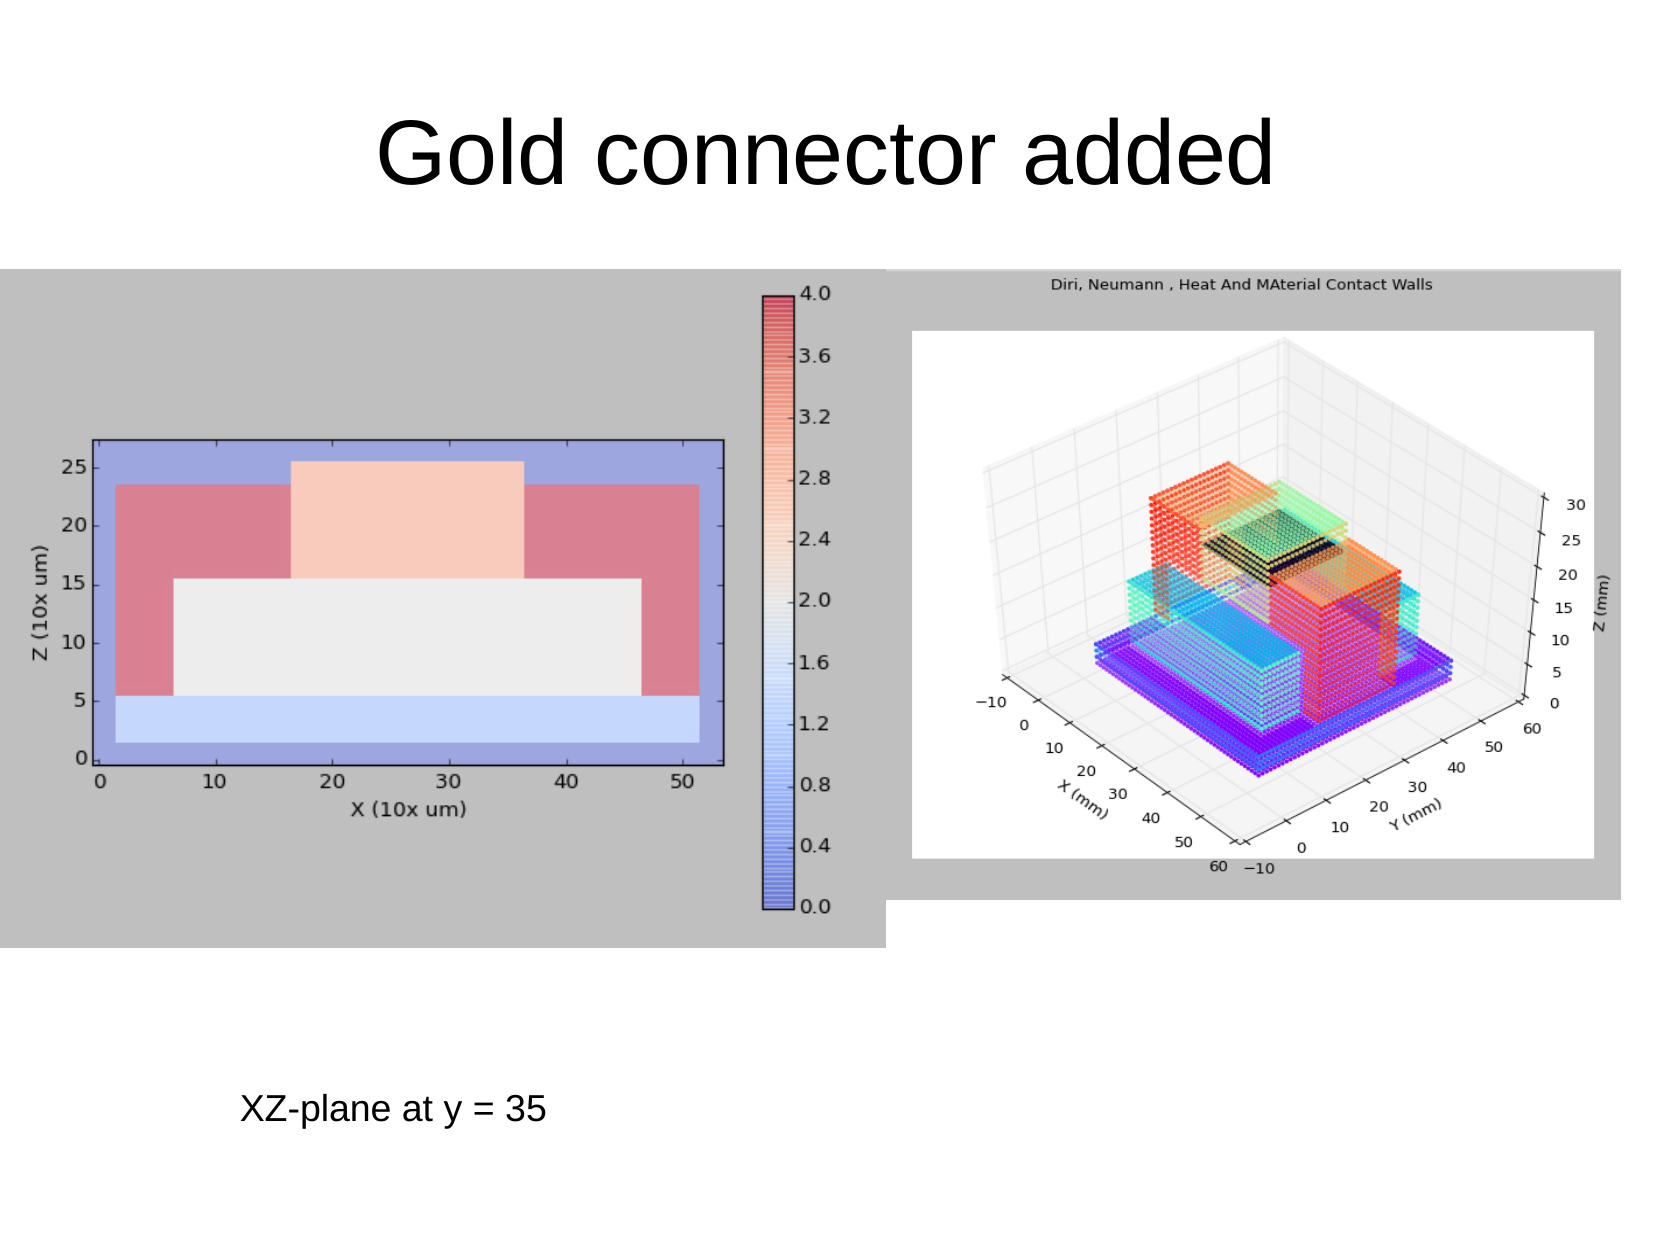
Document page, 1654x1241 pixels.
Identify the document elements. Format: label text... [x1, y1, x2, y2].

text_box XZ-plane at y = 35 [225, 1080, 572, 1137]
picture [0, 269, 1621, 948]
title Gold connector added [82, 49, 1571, 257]
